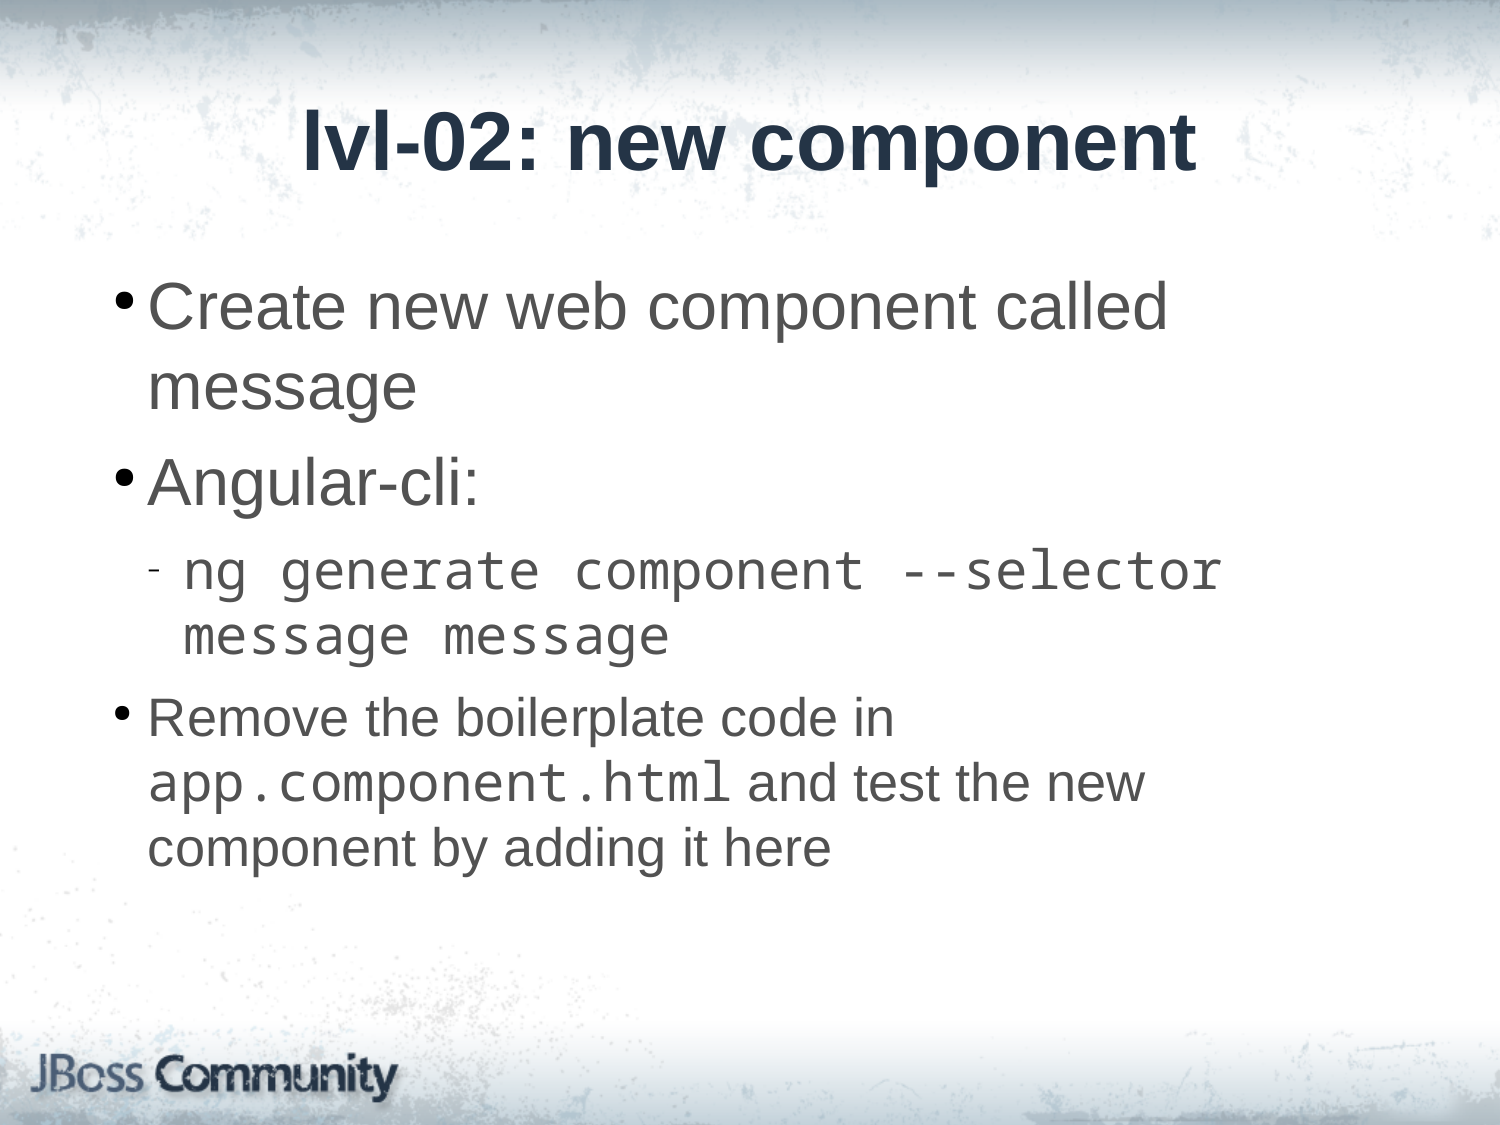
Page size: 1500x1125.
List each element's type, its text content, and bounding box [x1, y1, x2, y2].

subtitle Create new web component called message Angular-cli: ng generate component --selector message message Remove the boilerplate code in app.component.html and test the new component by adding it here [112, 262, 1388, 993]
picture [0, 0, 1500, 1125]
title lvl-02: new component [112, 49, 1388, 225]
